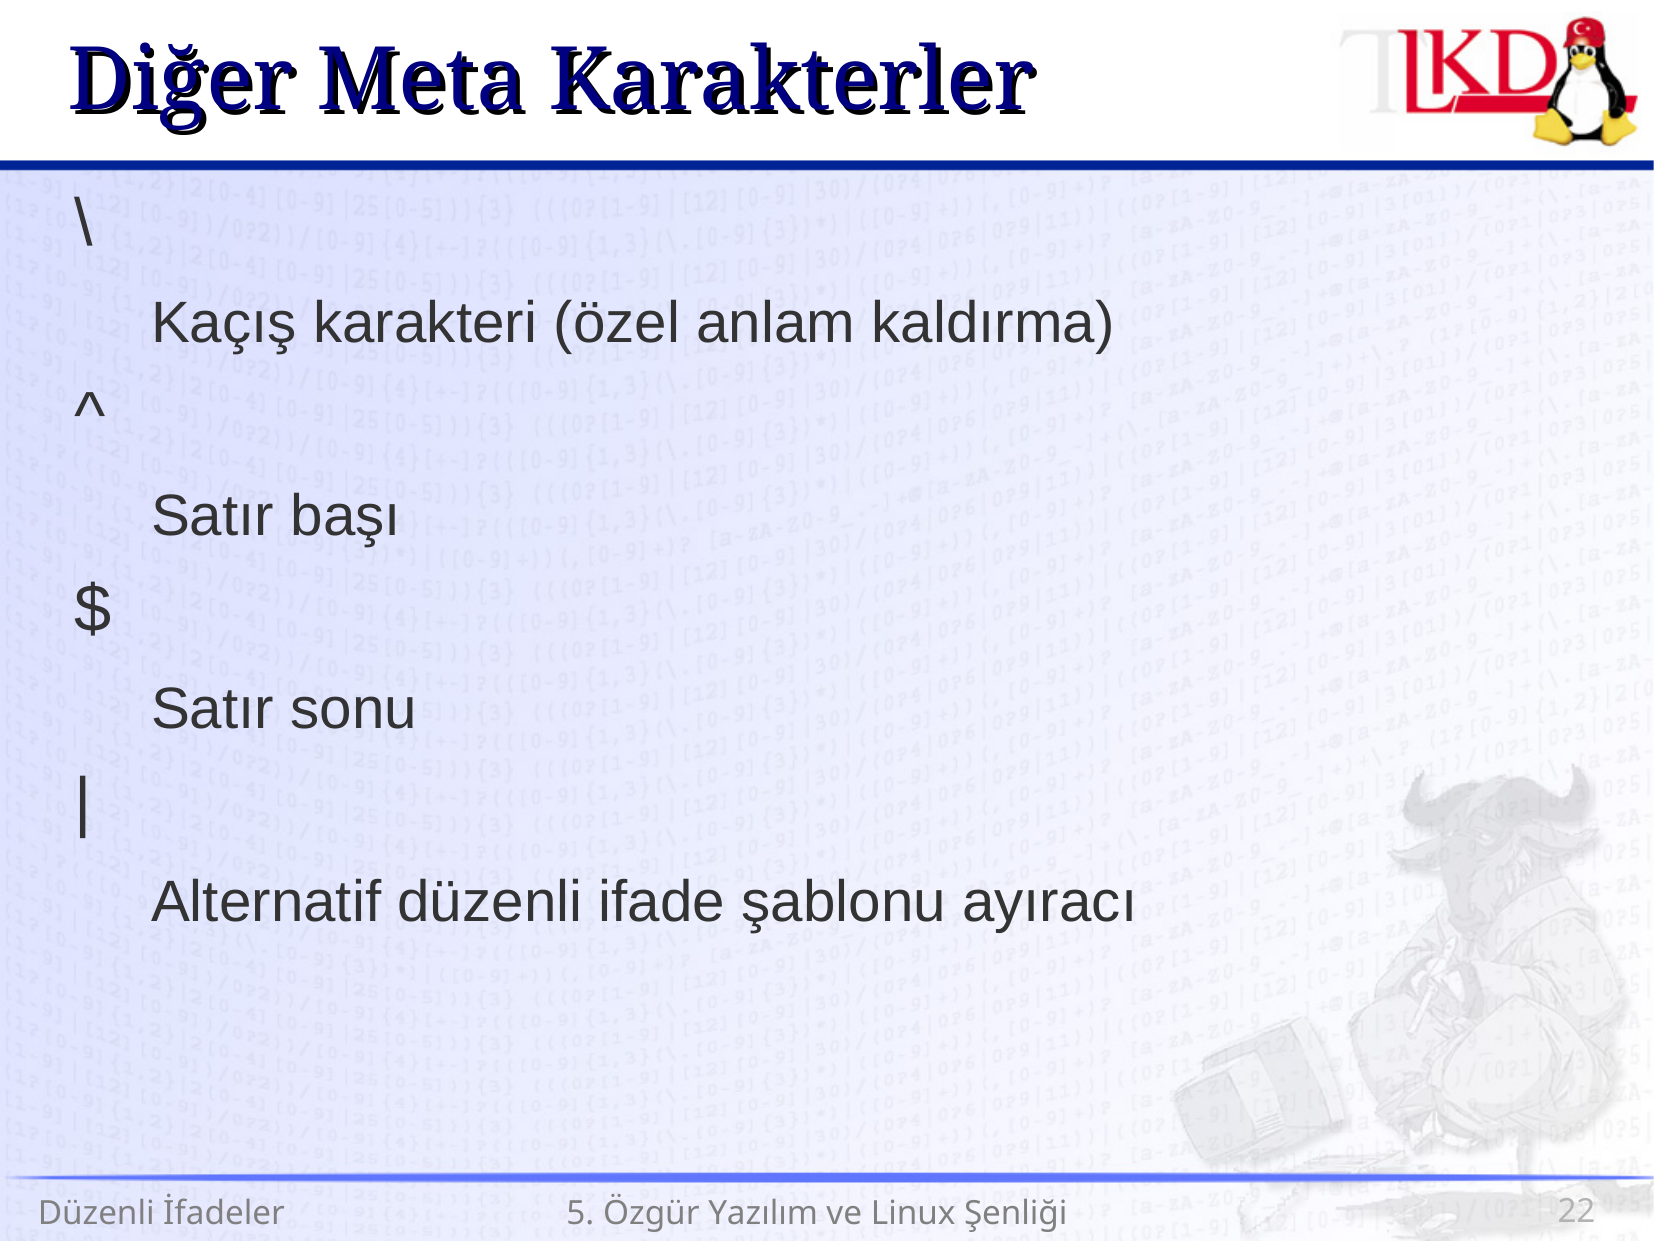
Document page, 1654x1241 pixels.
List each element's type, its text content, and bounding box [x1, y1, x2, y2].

title Diğer Meta Karakterler [67, 13, 1399, 138]
list \ Kaçış karakteri (özel anlam kaldırma) ^ Satır başı $ Satır sonu | Alternatif düzenli ifade şablonu ayıracı [56, 185, 1595, 1127]
picture [0, 0, 1654, 1241]
